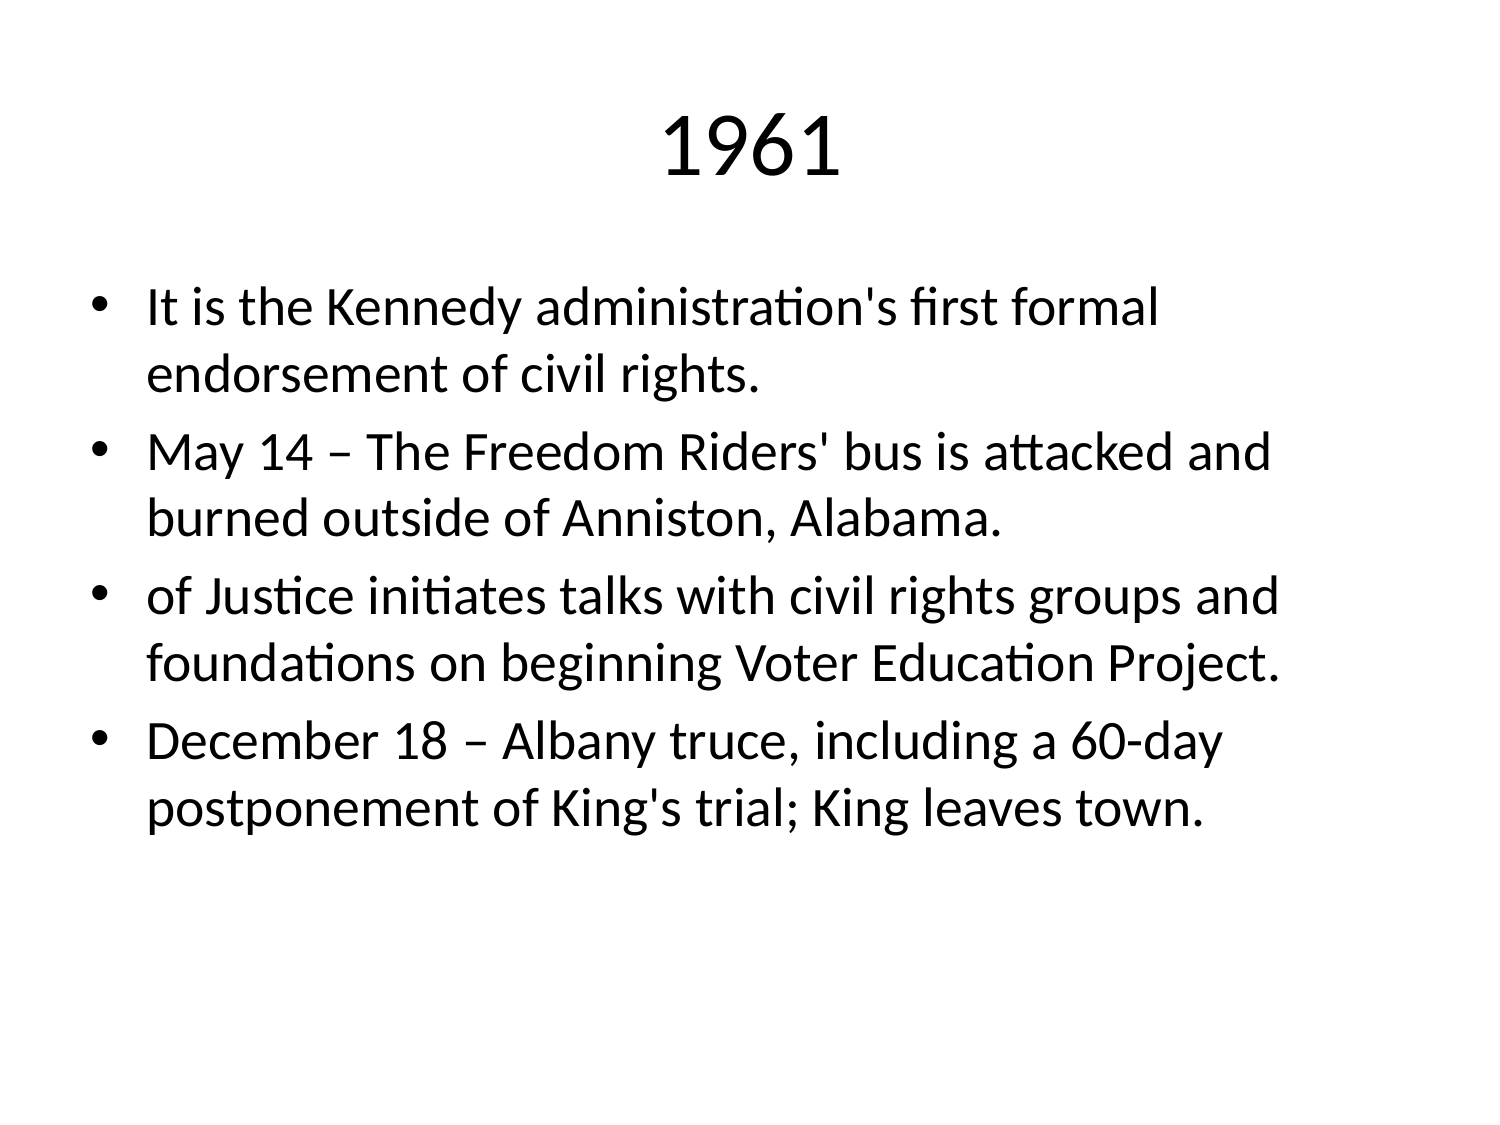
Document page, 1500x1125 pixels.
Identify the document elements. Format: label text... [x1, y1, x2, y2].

list It is the Kennedy administration's first formal endorsement of civil rights. May 14 – The Freedom Riders' bus is attacked and burned outside of Anniston, Alabama. of Justice initiates talks with civil rights groups and foundations on beginning Voter Education Project. December 18 – Albany truce, including a 60-day postponement of King's trial; King leaves town. [75, 262, 1425, 1005]
title 1961 [75, 45, 1425, 233]
